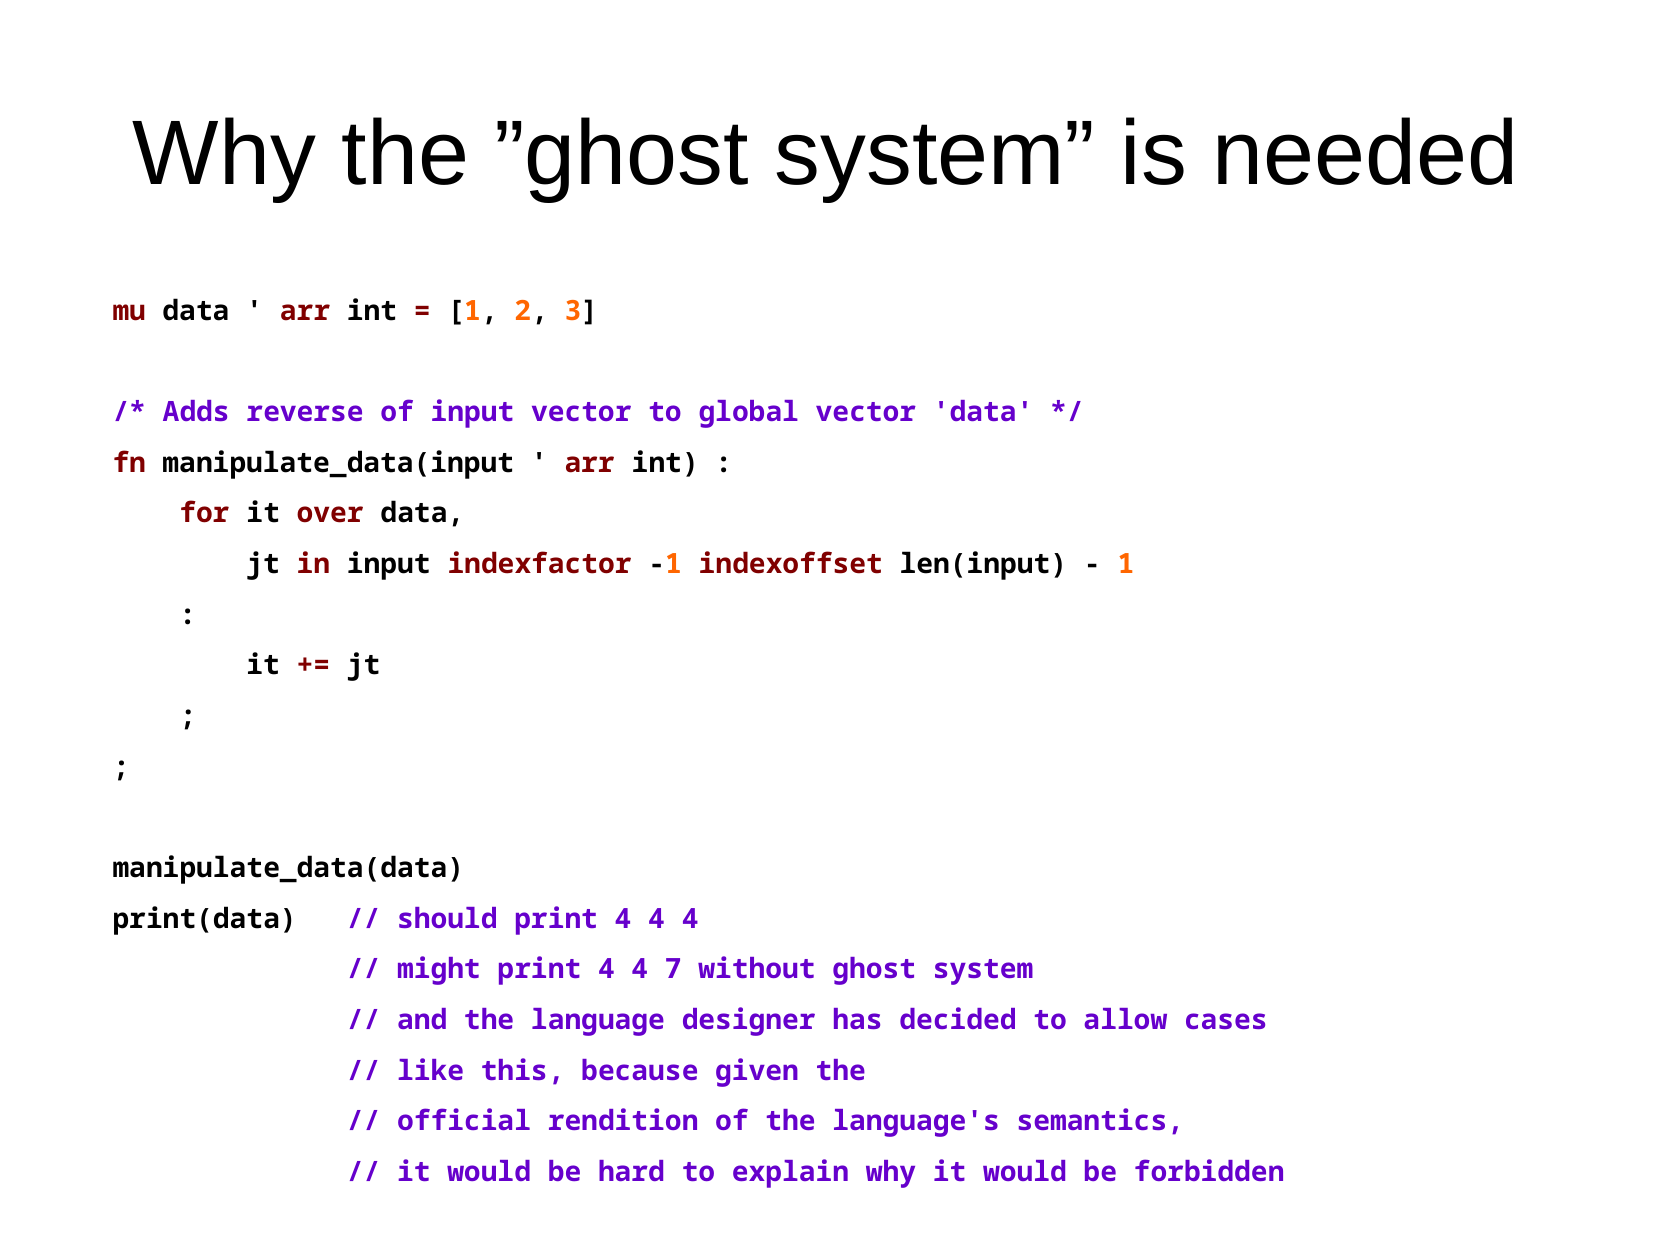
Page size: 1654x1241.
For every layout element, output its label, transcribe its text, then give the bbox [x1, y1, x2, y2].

title Why the ”ghost system” is needed [82, 49, 1571, 257]
list mu data ' arr int = [1, 2, 3] /* Adds reverse of input vector to global vector 'data' */ fn manipulate_data(input ' arr int) : for it over data, jt in input indexfactor -1 indexoffset len(input) - 1 : it += jt ; ; manipulate_data(data) print(data) // should print 4 4 4 // might print 4 4 7 without ghost system // and the language designer has decided to allow cases // like this, because given the // official rendition of the language's semantics, // it would be hard to explain why it would be forbidden [82, 290, 1571, 1193]
